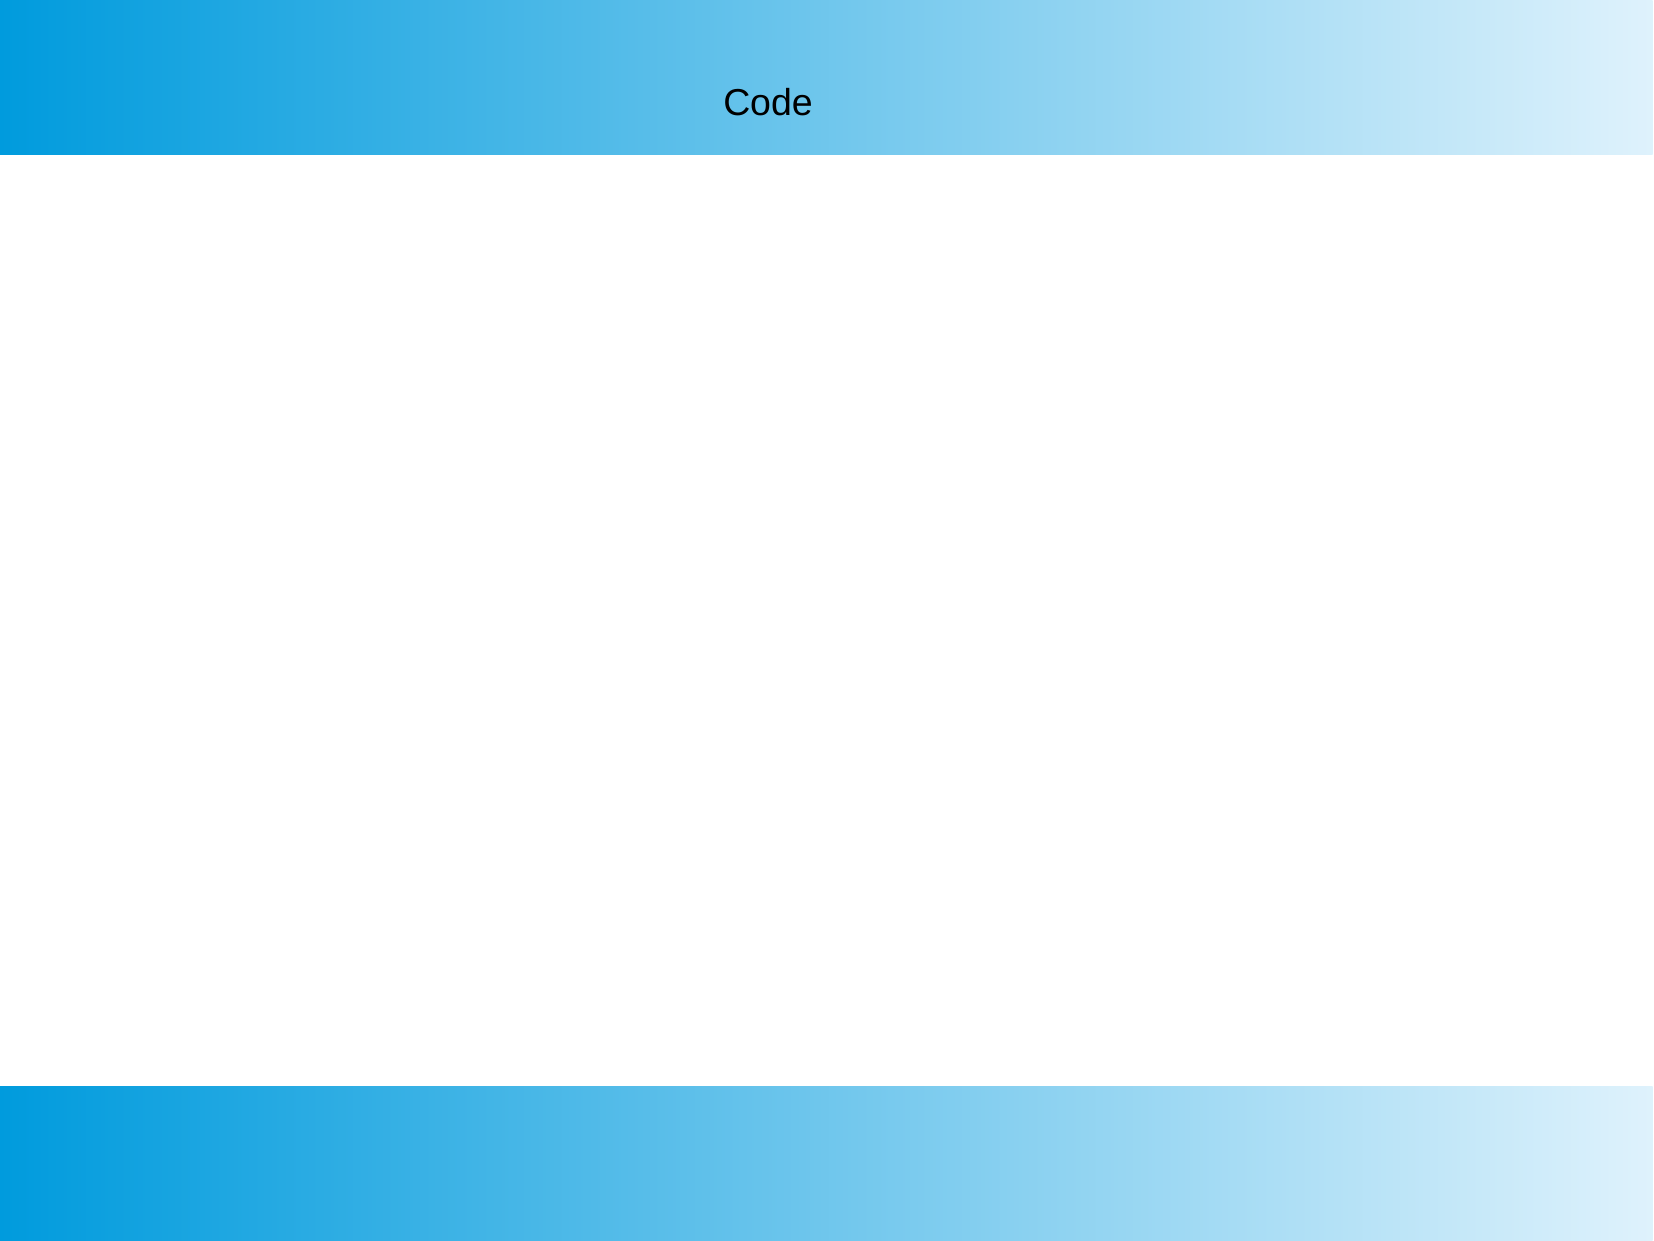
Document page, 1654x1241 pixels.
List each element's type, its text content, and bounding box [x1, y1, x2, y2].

text_box Code [708, 70, 828, 131]
